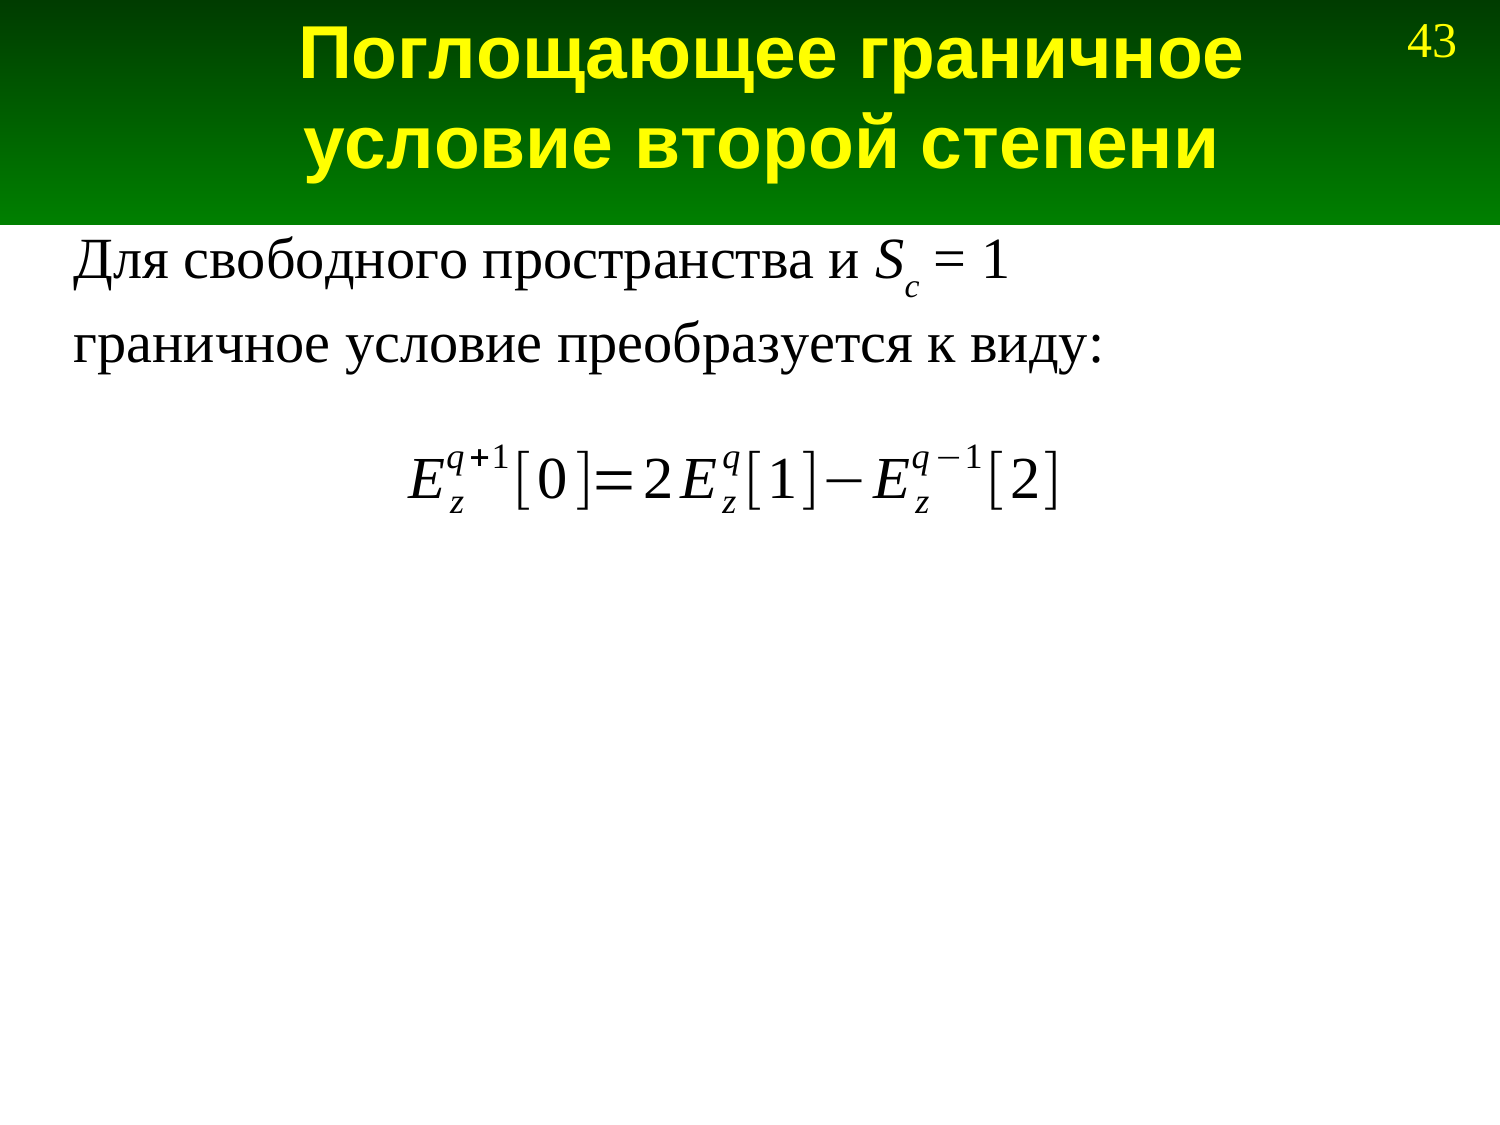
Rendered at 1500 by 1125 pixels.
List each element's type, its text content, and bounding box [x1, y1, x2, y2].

title Поглощающее граничное условие второй степени [123, 0, 1399, 192]
text_box Для свободного пространства и Sc = 1 граничное условие преобразуется к виду: [59, 212, 1441, 384]
chart [389, 435, 1075, 520]
